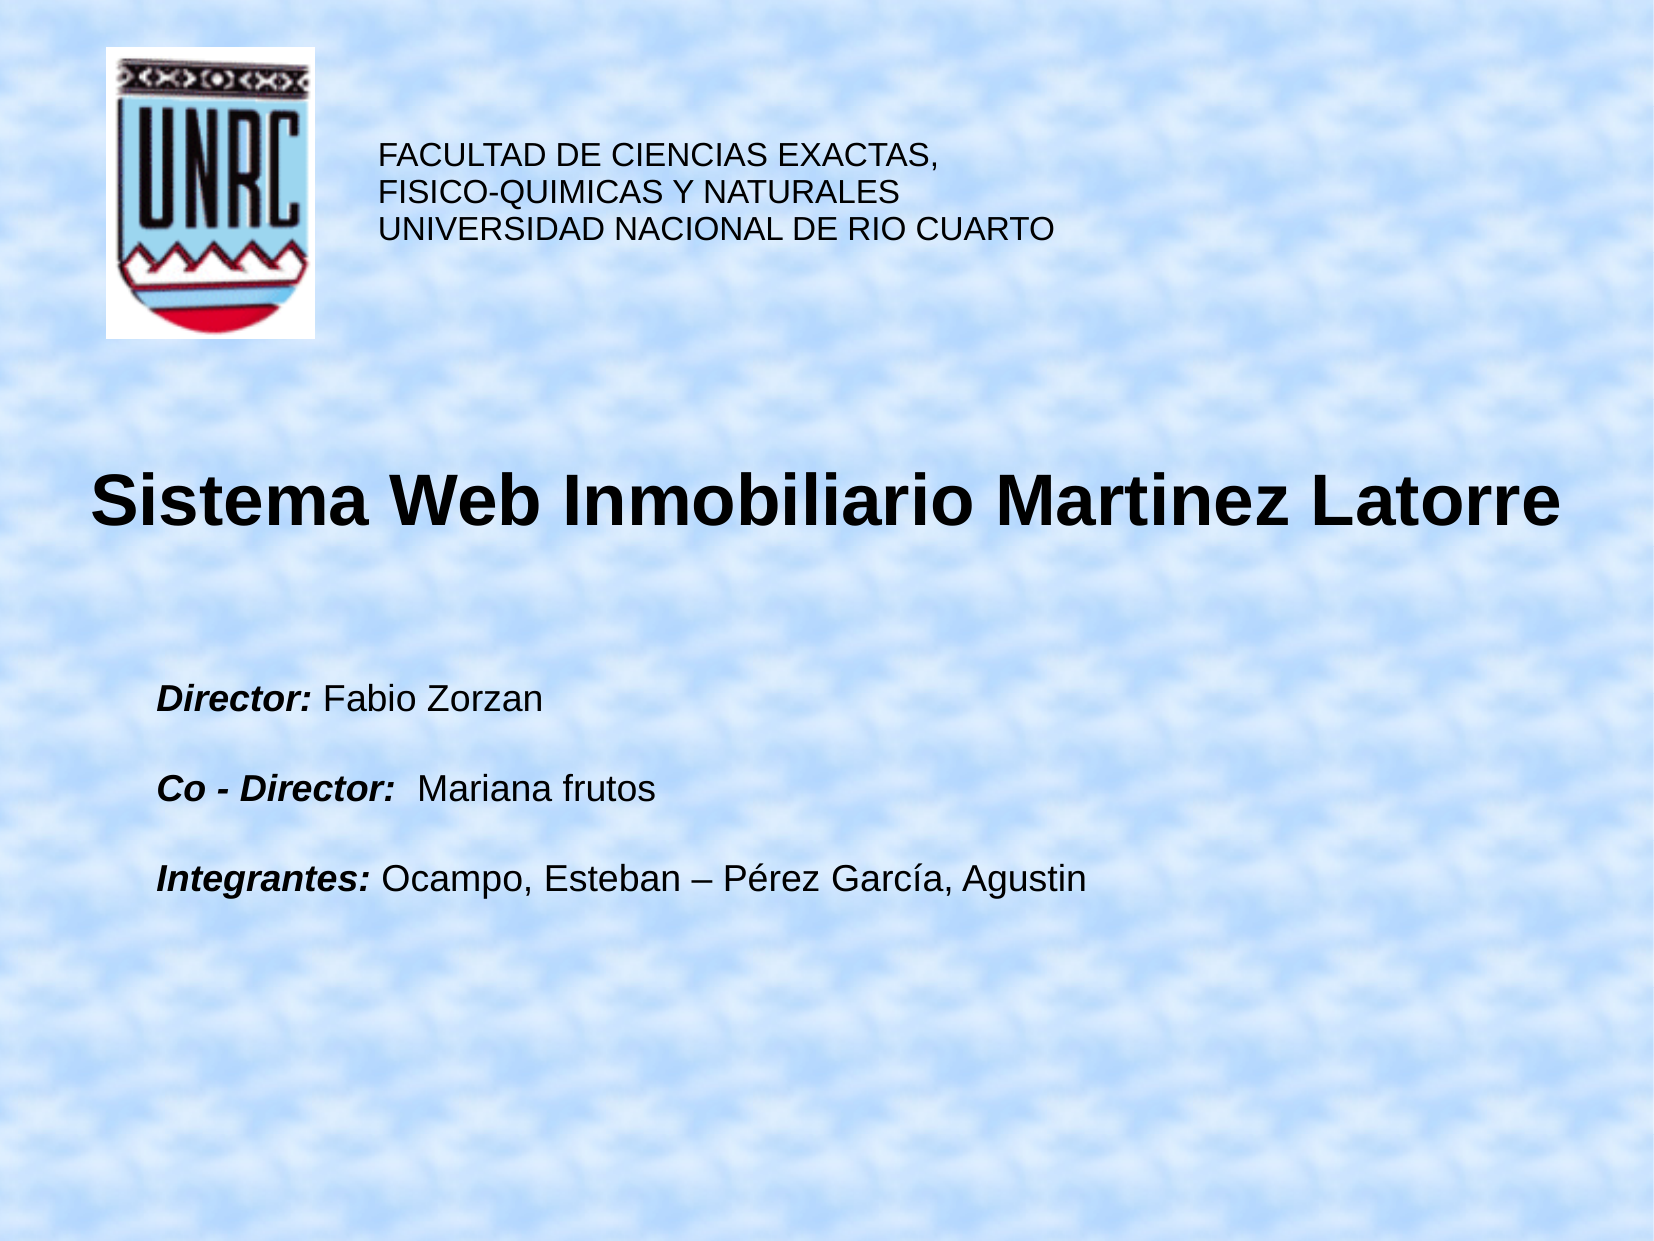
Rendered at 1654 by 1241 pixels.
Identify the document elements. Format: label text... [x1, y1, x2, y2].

picture [0, 0, 1654, 1241]
title FACULTAD DE CIENCIAS EXACTAS, FISICO-QUIMICAS Y NATURALES UNIVERSIDAD NACIONAL DE RIO CUARTO [377, 88, 1654, 296]
subtitle Sistema Web Inmobiliario Martinez Latorre [82, 320, 1571, 1111]
text_box Director: Fabio Zorzan Co - Director: Mariana frutos Integrantes: Ocampo, Esteban – Pérez García, Agustin [106, 666, 1394, 908]
